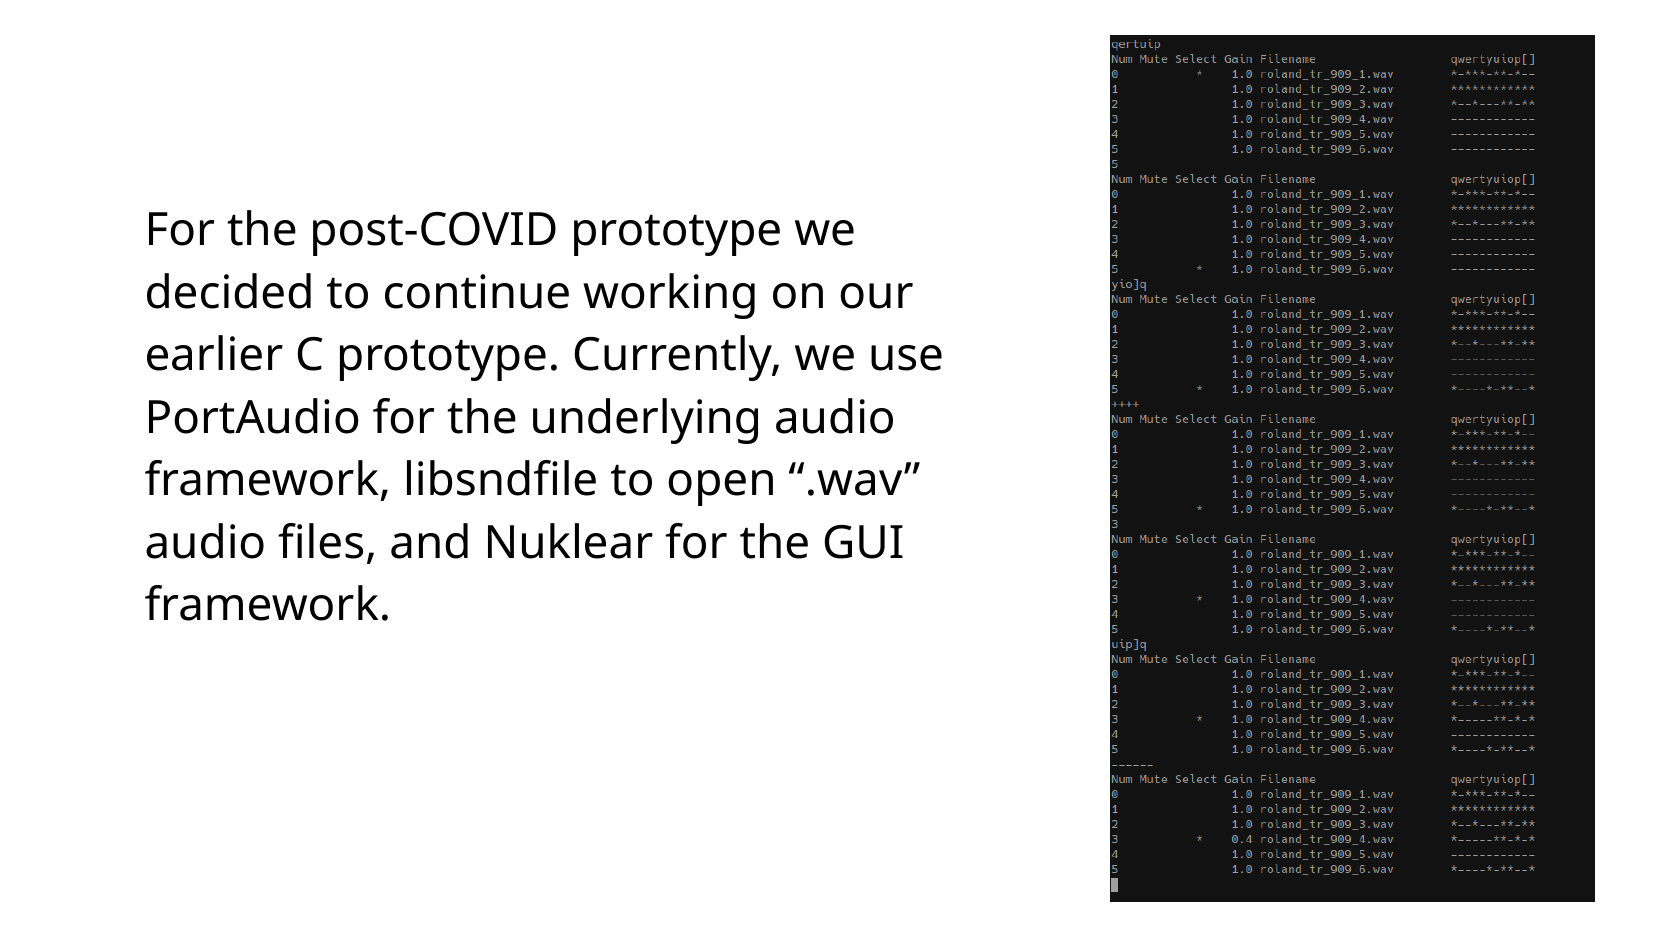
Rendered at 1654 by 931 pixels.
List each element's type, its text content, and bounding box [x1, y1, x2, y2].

picture [1110, 35, 1595, 902]
text_box For the post-COVID prototype we decided to continue working on our earlier C prototype. Currently, we use PortAudio for the underlying audio framework, libsndfile to open “.wav” audio files, and Nuklear for the GUI framework. [129, 189, 981, 674]
